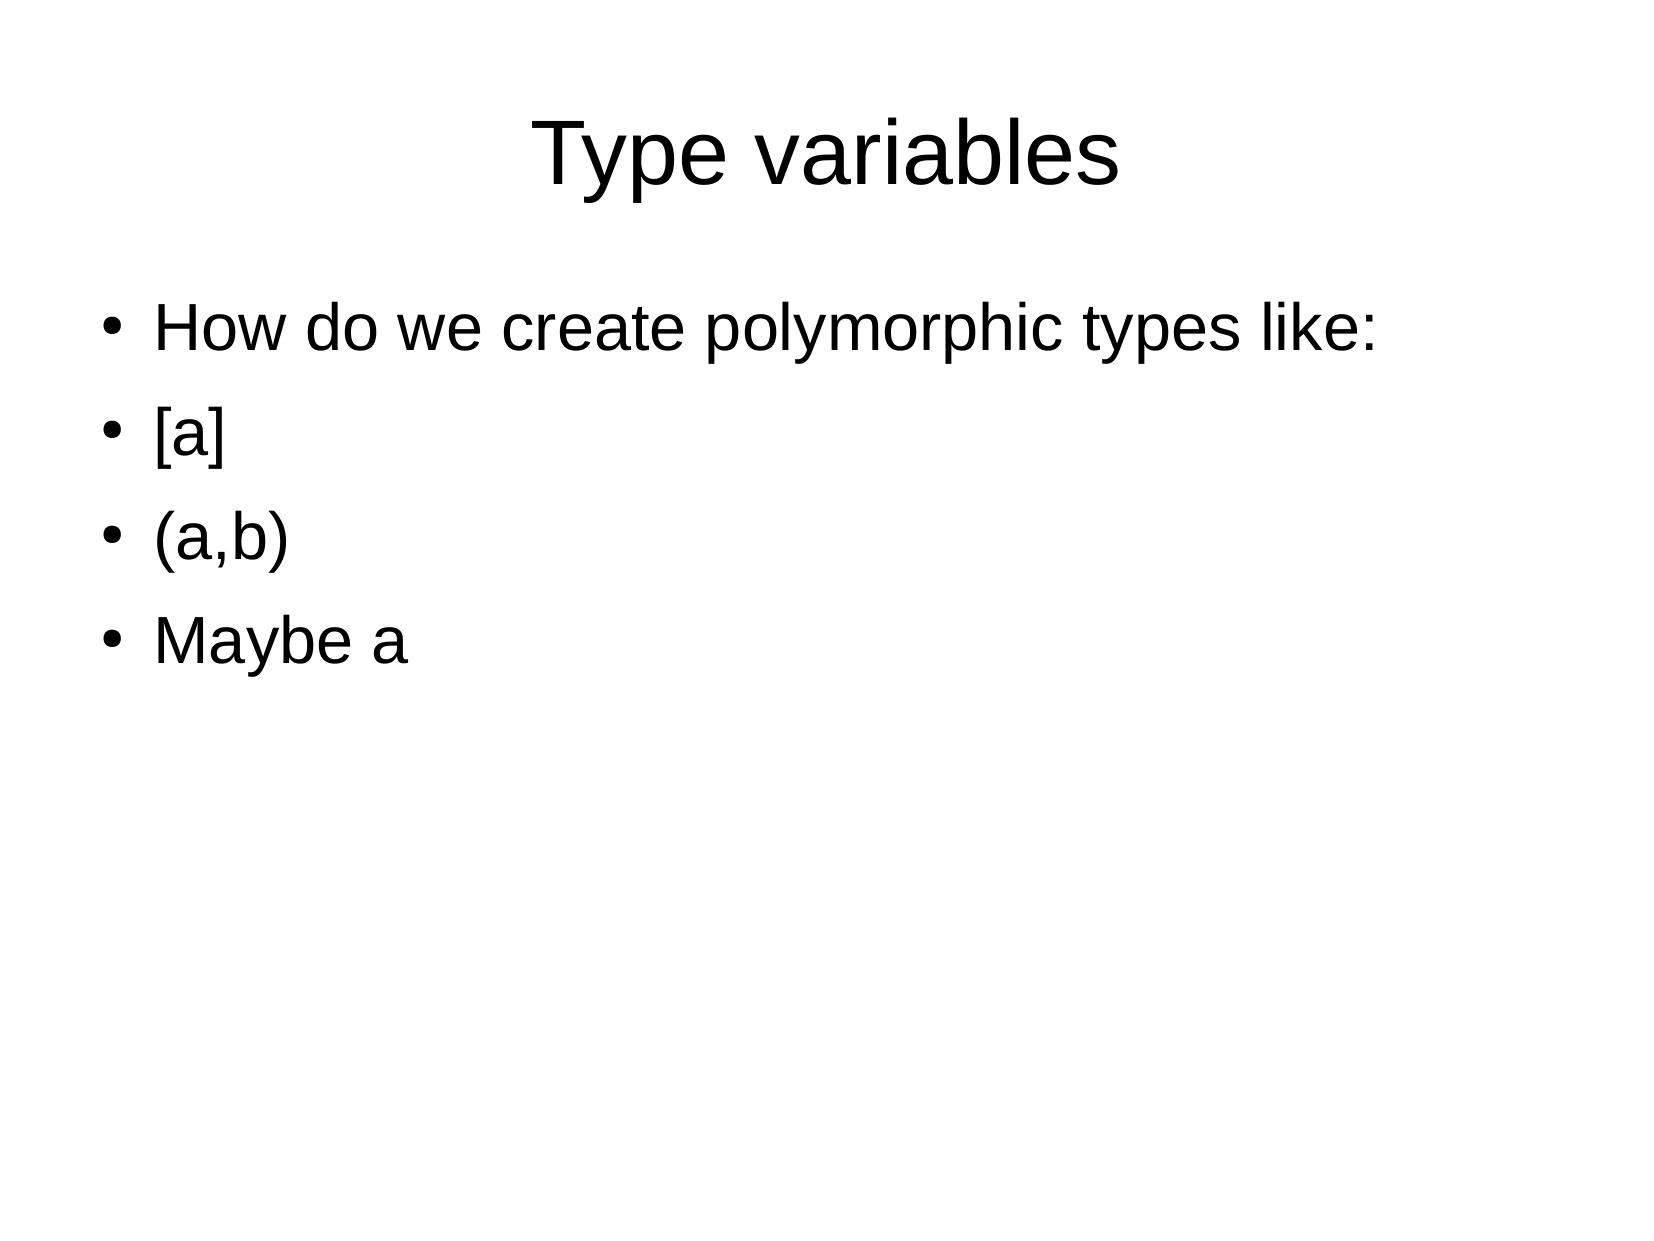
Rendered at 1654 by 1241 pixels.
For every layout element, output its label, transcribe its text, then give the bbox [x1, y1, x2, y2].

title Type variables [82, 56, 1571, 250]
list How do we create polymorphic types like: [a] (a,b) Maybe a [82, 290, 1571, 1094]
